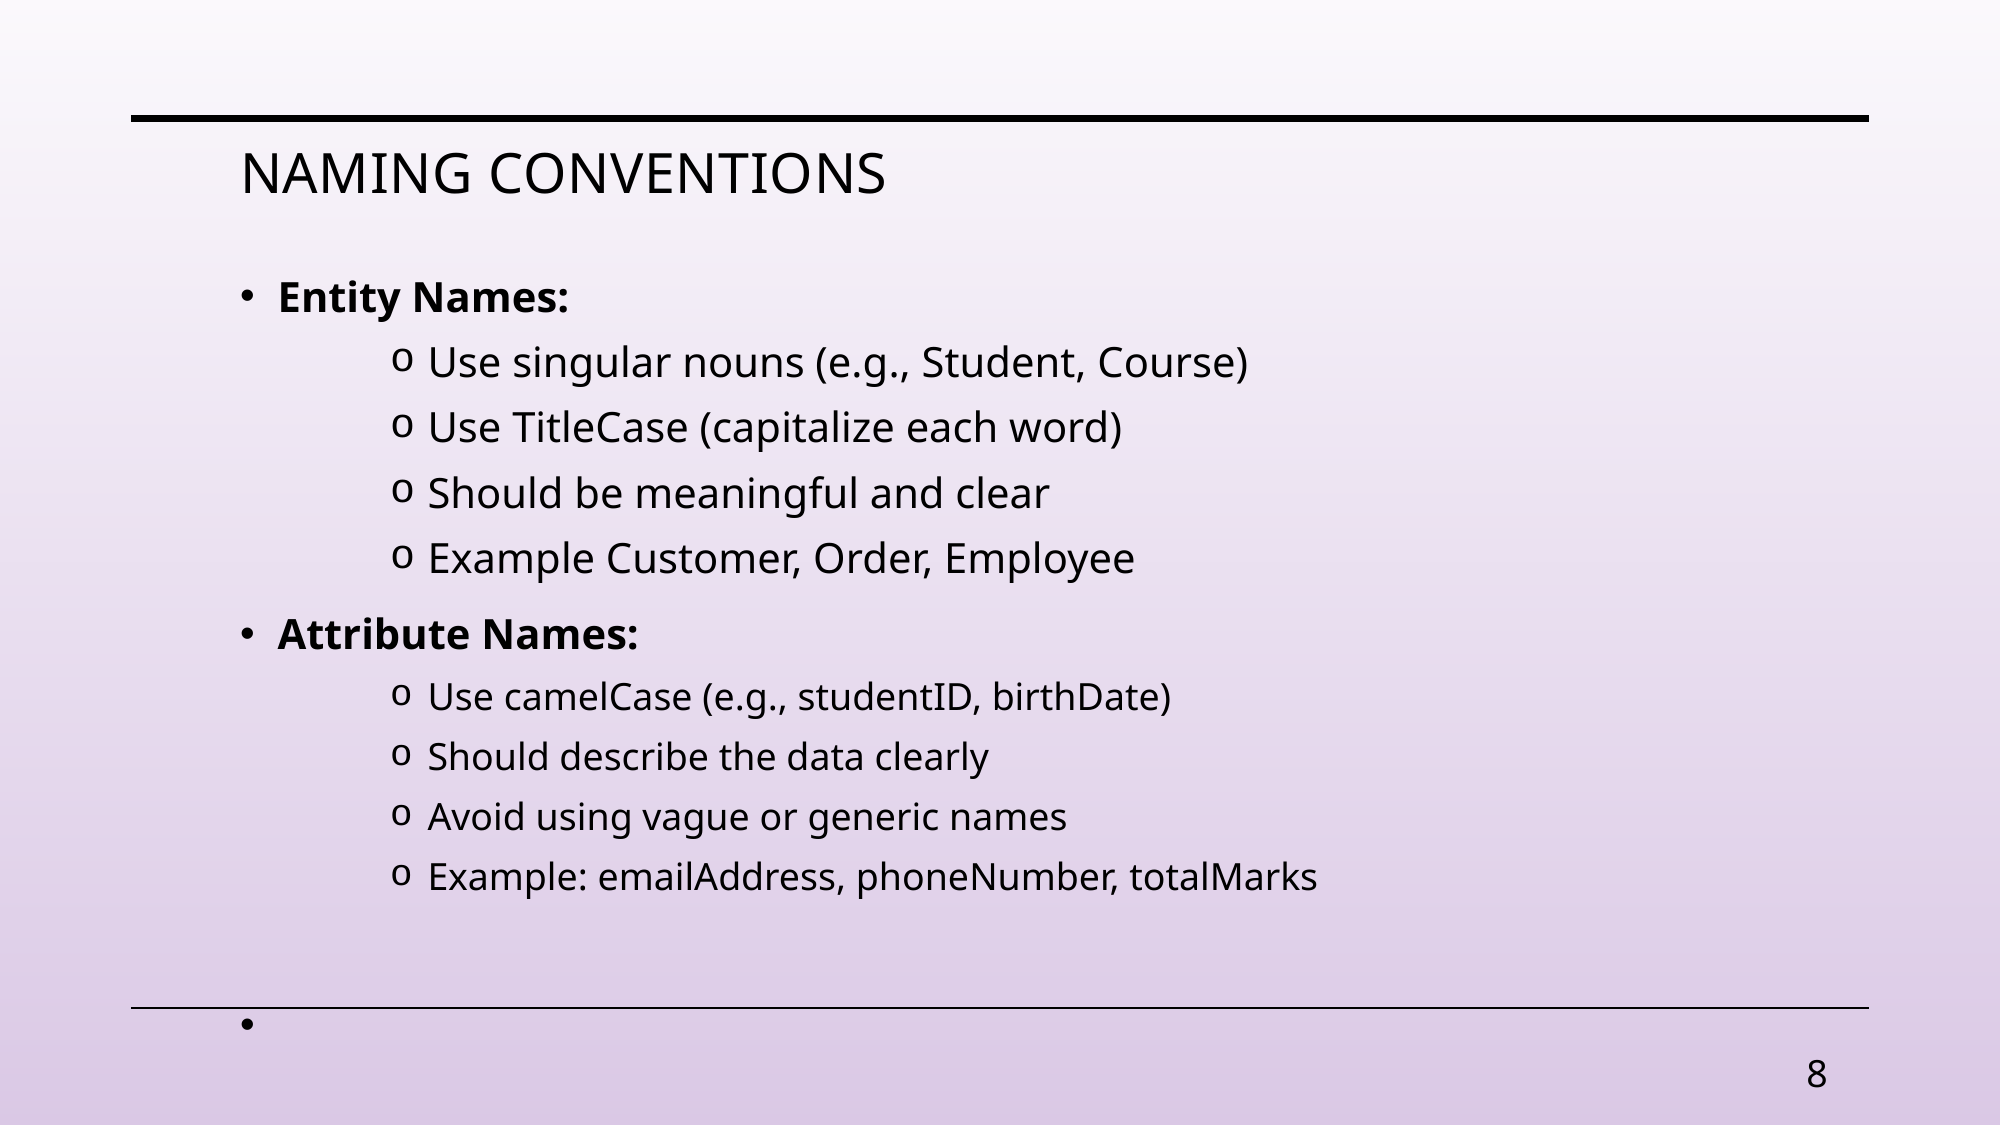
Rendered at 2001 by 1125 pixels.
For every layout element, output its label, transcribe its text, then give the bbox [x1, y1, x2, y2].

text_box [1791, 1042, 1902, 1103]
title Naming Conventions [225, 130, 1905, 257]
list Entity Names: Use singular nouns (e.g., Student, Course) Use TitleCase (capitalize each word) Should be meaningful and clear Example Customer, Order, Employee Attribute Names: Use camelCase (e.g., studentID, birthDate) Should describe the data clearly Avoid using vague or generic names Example: emailAddress, phoneNumber, totalMarks [225, 257, 1905, 996]
